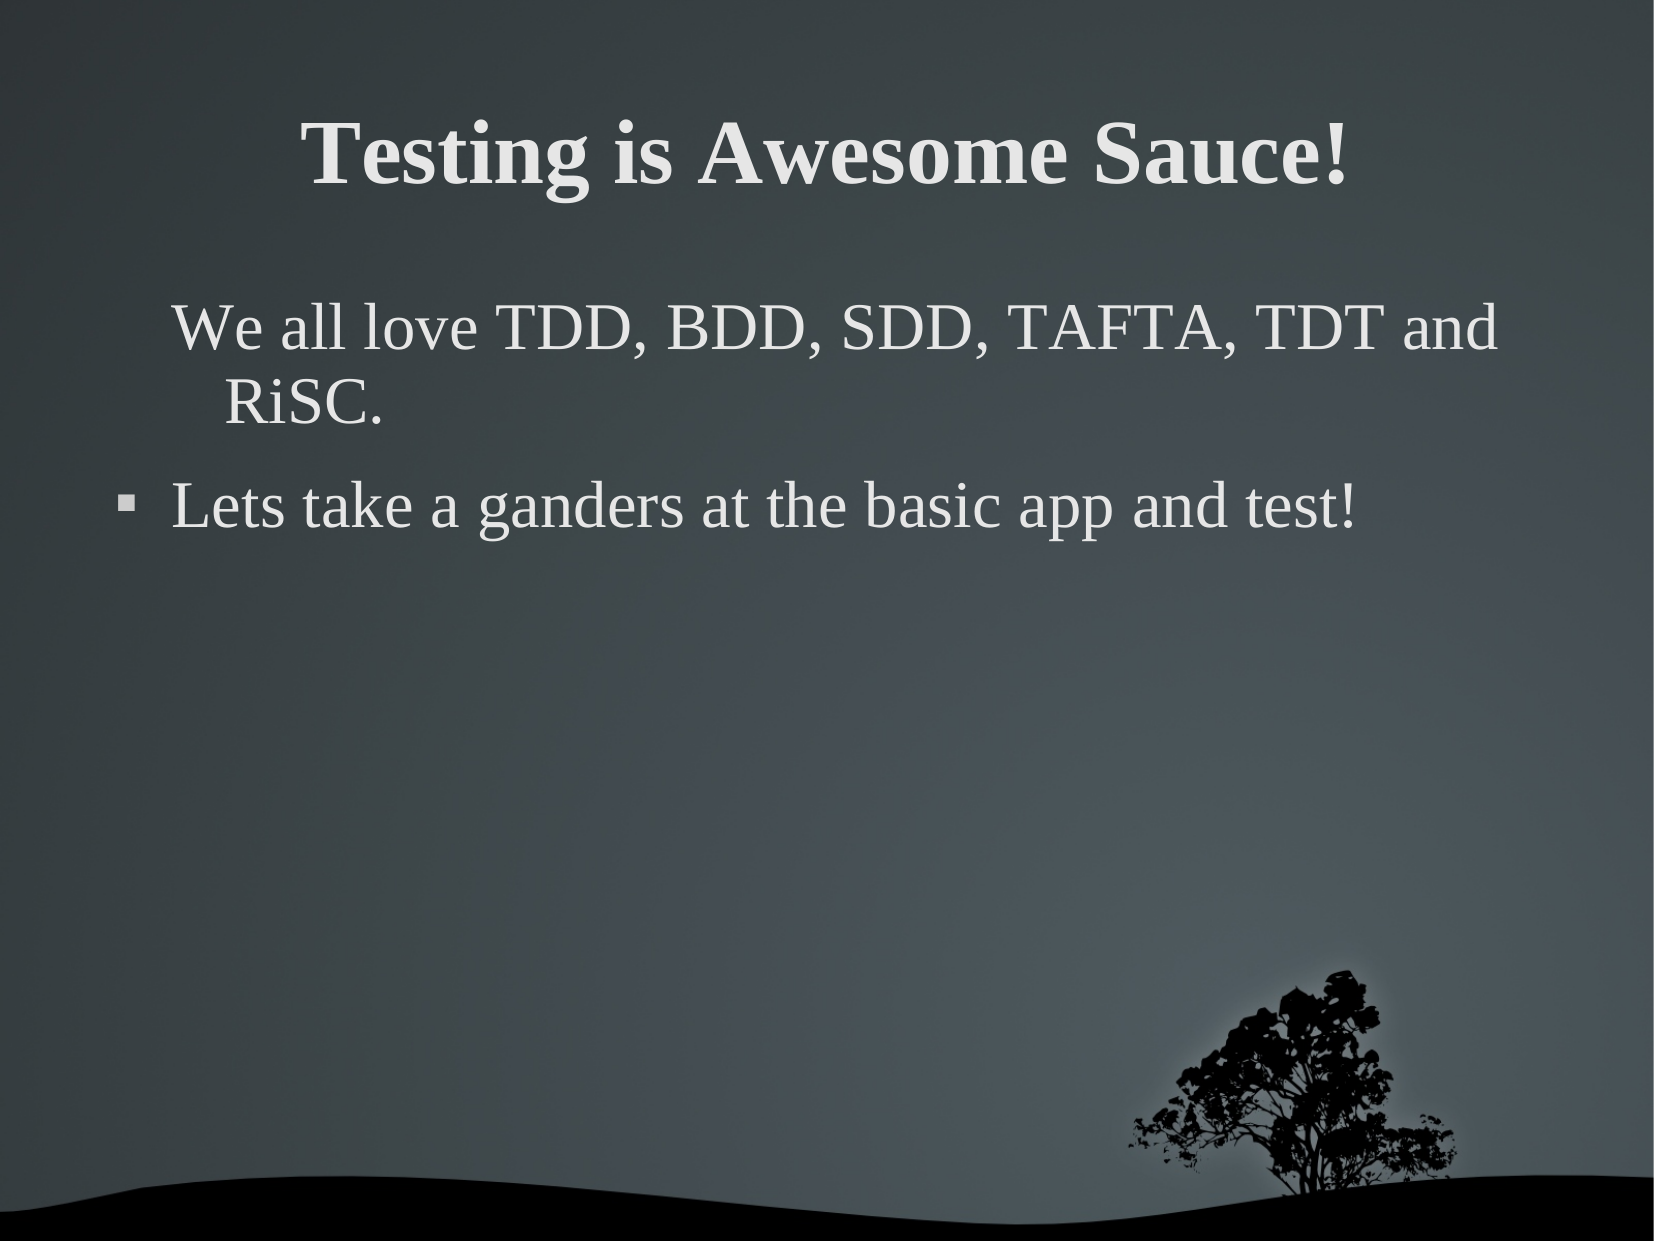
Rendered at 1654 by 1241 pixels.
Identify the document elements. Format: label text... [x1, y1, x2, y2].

picture [0, 0, 1654, 1241]
title Testing is Awesome Sauce! [82, 49, 1571, 257]
list We all love TDD, BDD, SDD, TAFTA, TDT and RiSC. Lets take a ganders at the basic app and test! [82, 290, 1571, 1109]
